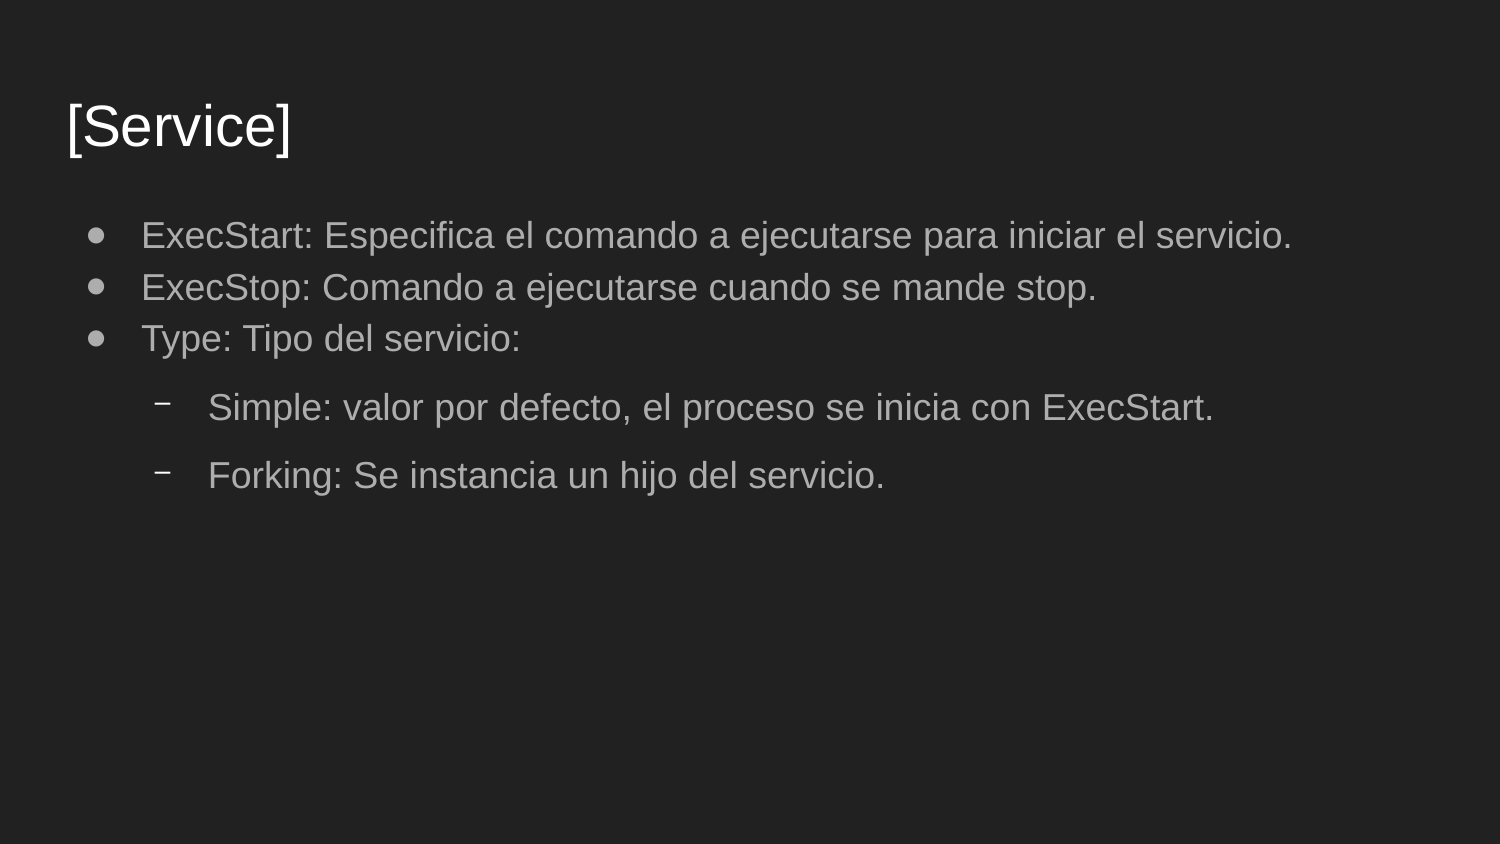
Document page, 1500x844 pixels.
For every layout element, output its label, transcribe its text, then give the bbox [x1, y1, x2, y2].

title [Service] [51, 72, 1449, 167]
list ExecStart: Especifica el comando a ejecutarse para iniciar el servicio. ExecStop: Comando a ejecutarse cuando se mande stop. Type: Tipo del servicio: Simple: valor por defecto, el proceso se inicia con ExecStart. Forking: Se instancia un hijo del servicio. [51, 189, 1456, 750]
